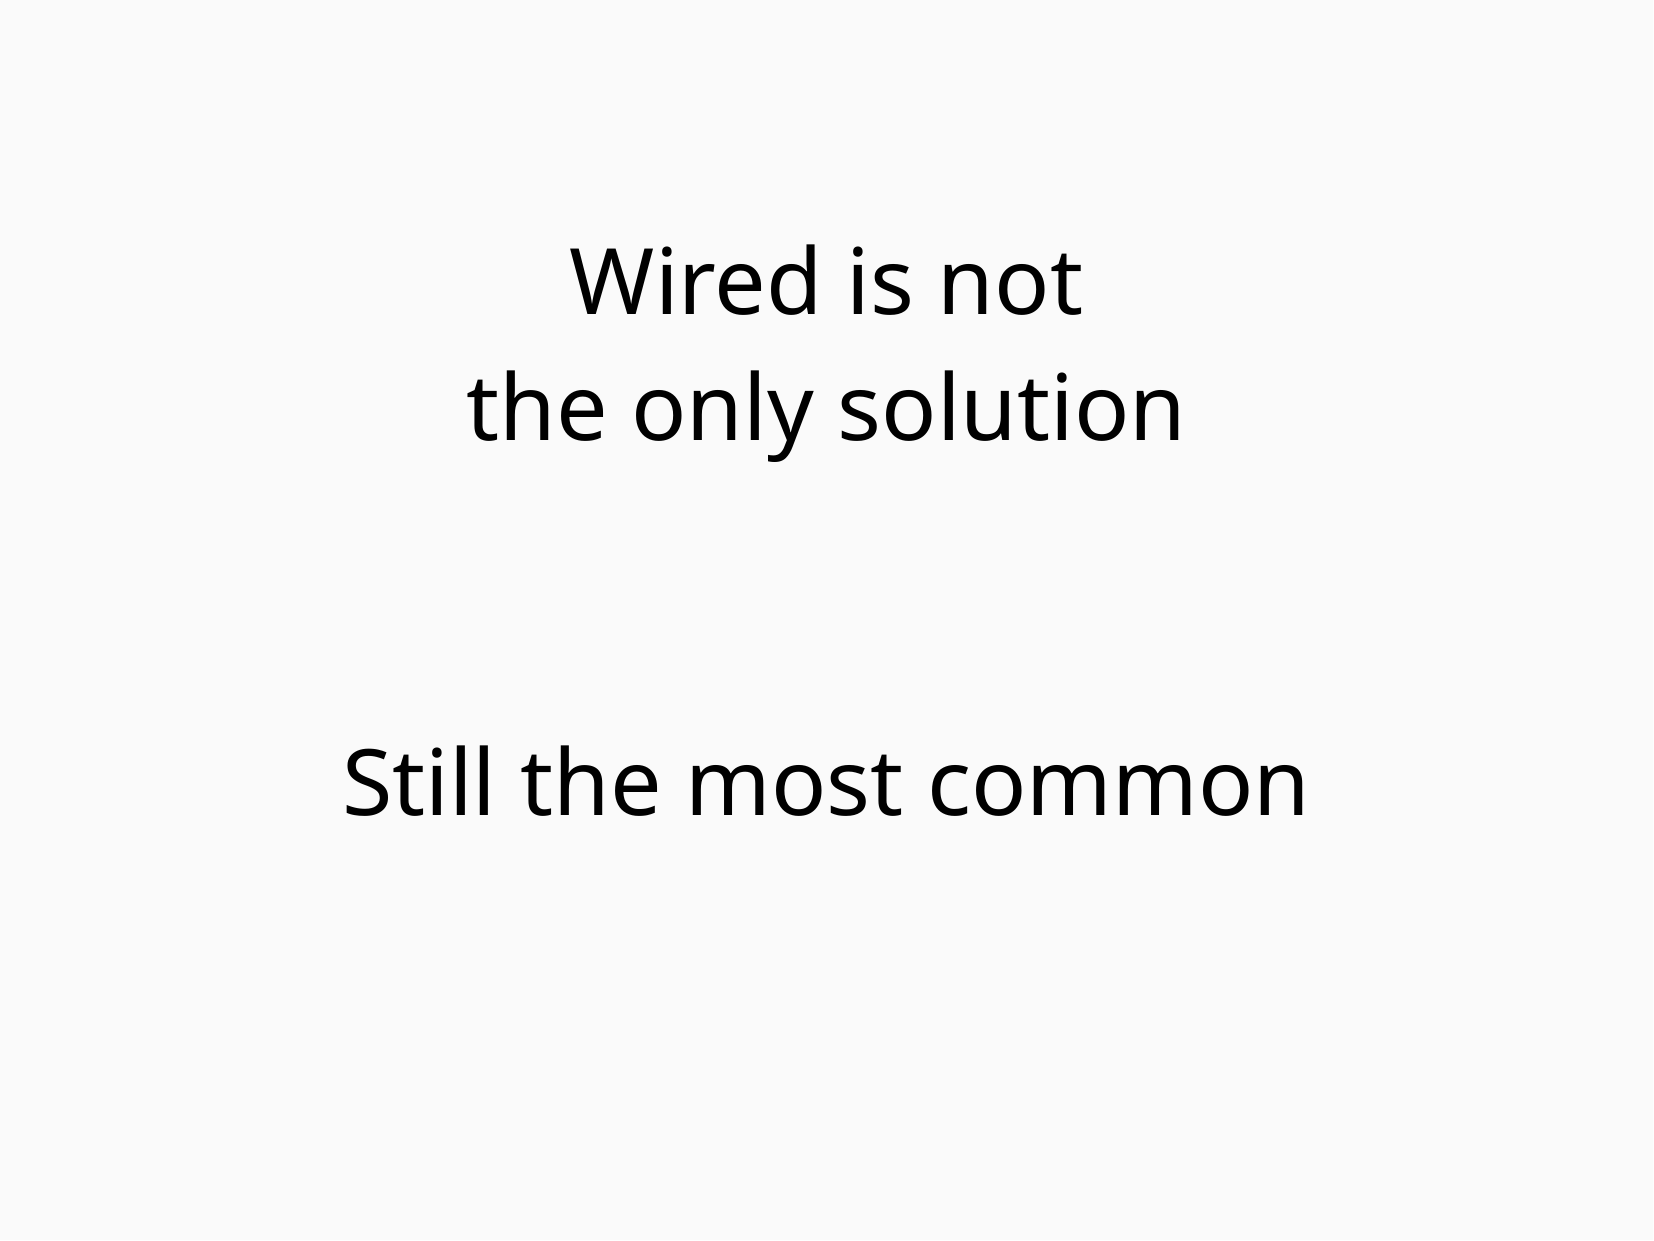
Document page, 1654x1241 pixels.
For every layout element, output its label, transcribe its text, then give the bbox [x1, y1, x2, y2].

subtitle Wired is not the only solution Still the most common [82, 49, 1571, 1010]
